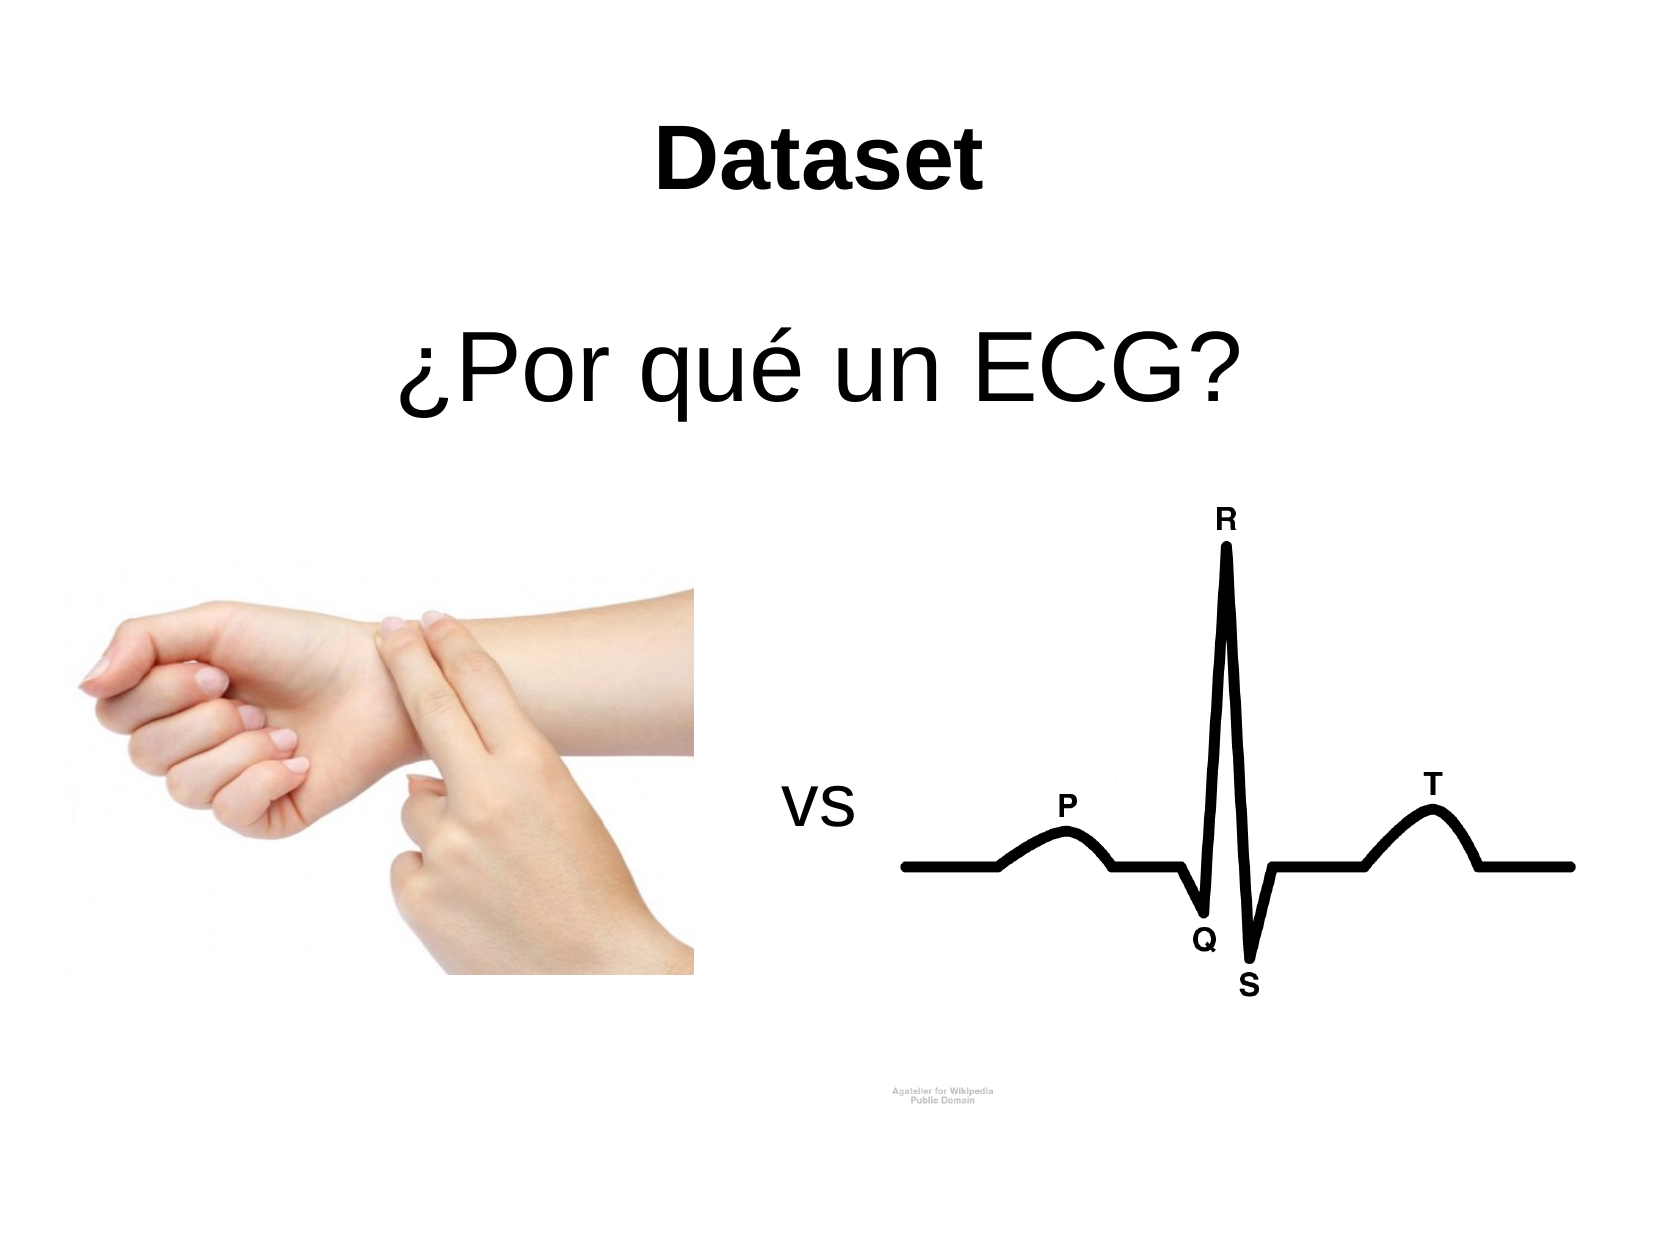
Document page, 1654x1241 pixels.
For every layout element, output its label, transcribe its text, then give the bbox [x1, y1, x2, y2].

picture [60, 554, 694, 976]
picture [885, 412, 1591, 1111]
title Dataset ¿Por qué un ECG? vs [75, 106, 1564, 843]
